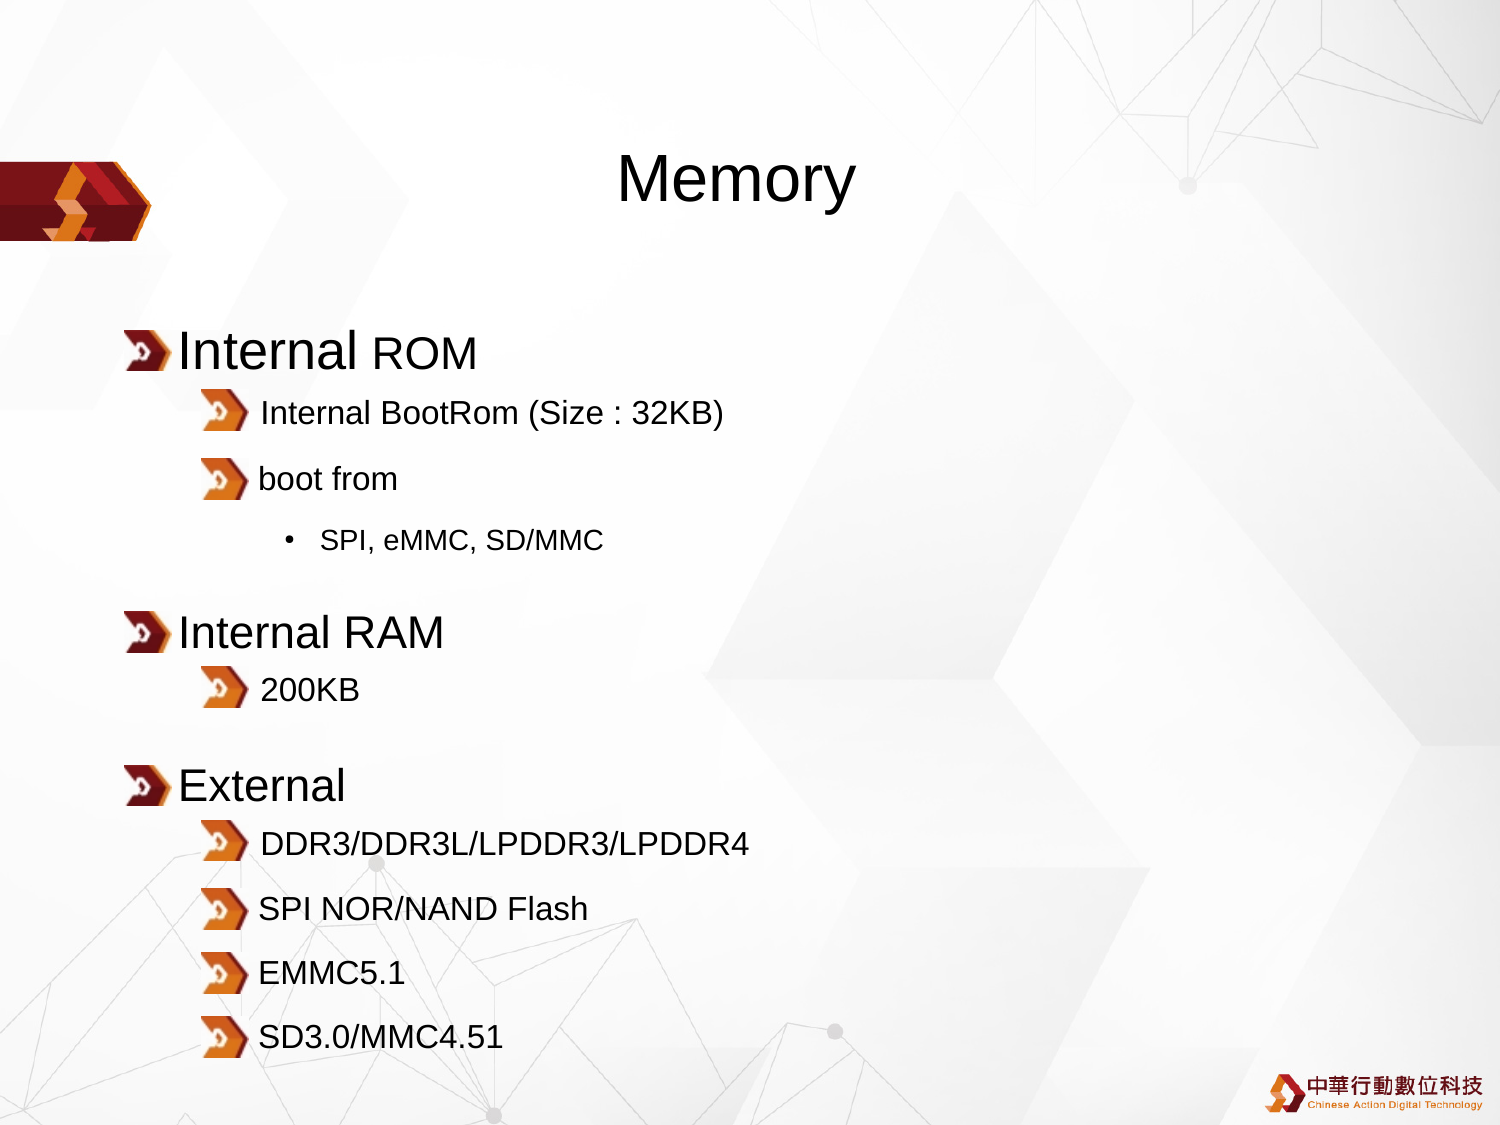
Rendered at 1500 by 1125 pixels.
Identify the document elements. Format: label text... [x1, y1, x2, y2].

title Memory [107, 101, 1367, 255]
picture [0, 0, 1500, 1125]
list Internal ROM Internal BootRom (Size : 32KB) boot from SPI, eMMC, SD/MMC Internal RAM 200KB External DDR3/DDR3L/LPDDR3/LPDDR4 SPI NOR/NAND Flash EMMC5.1 SD3.0/MMC4.51 [107, 290, 1425, 1056]
